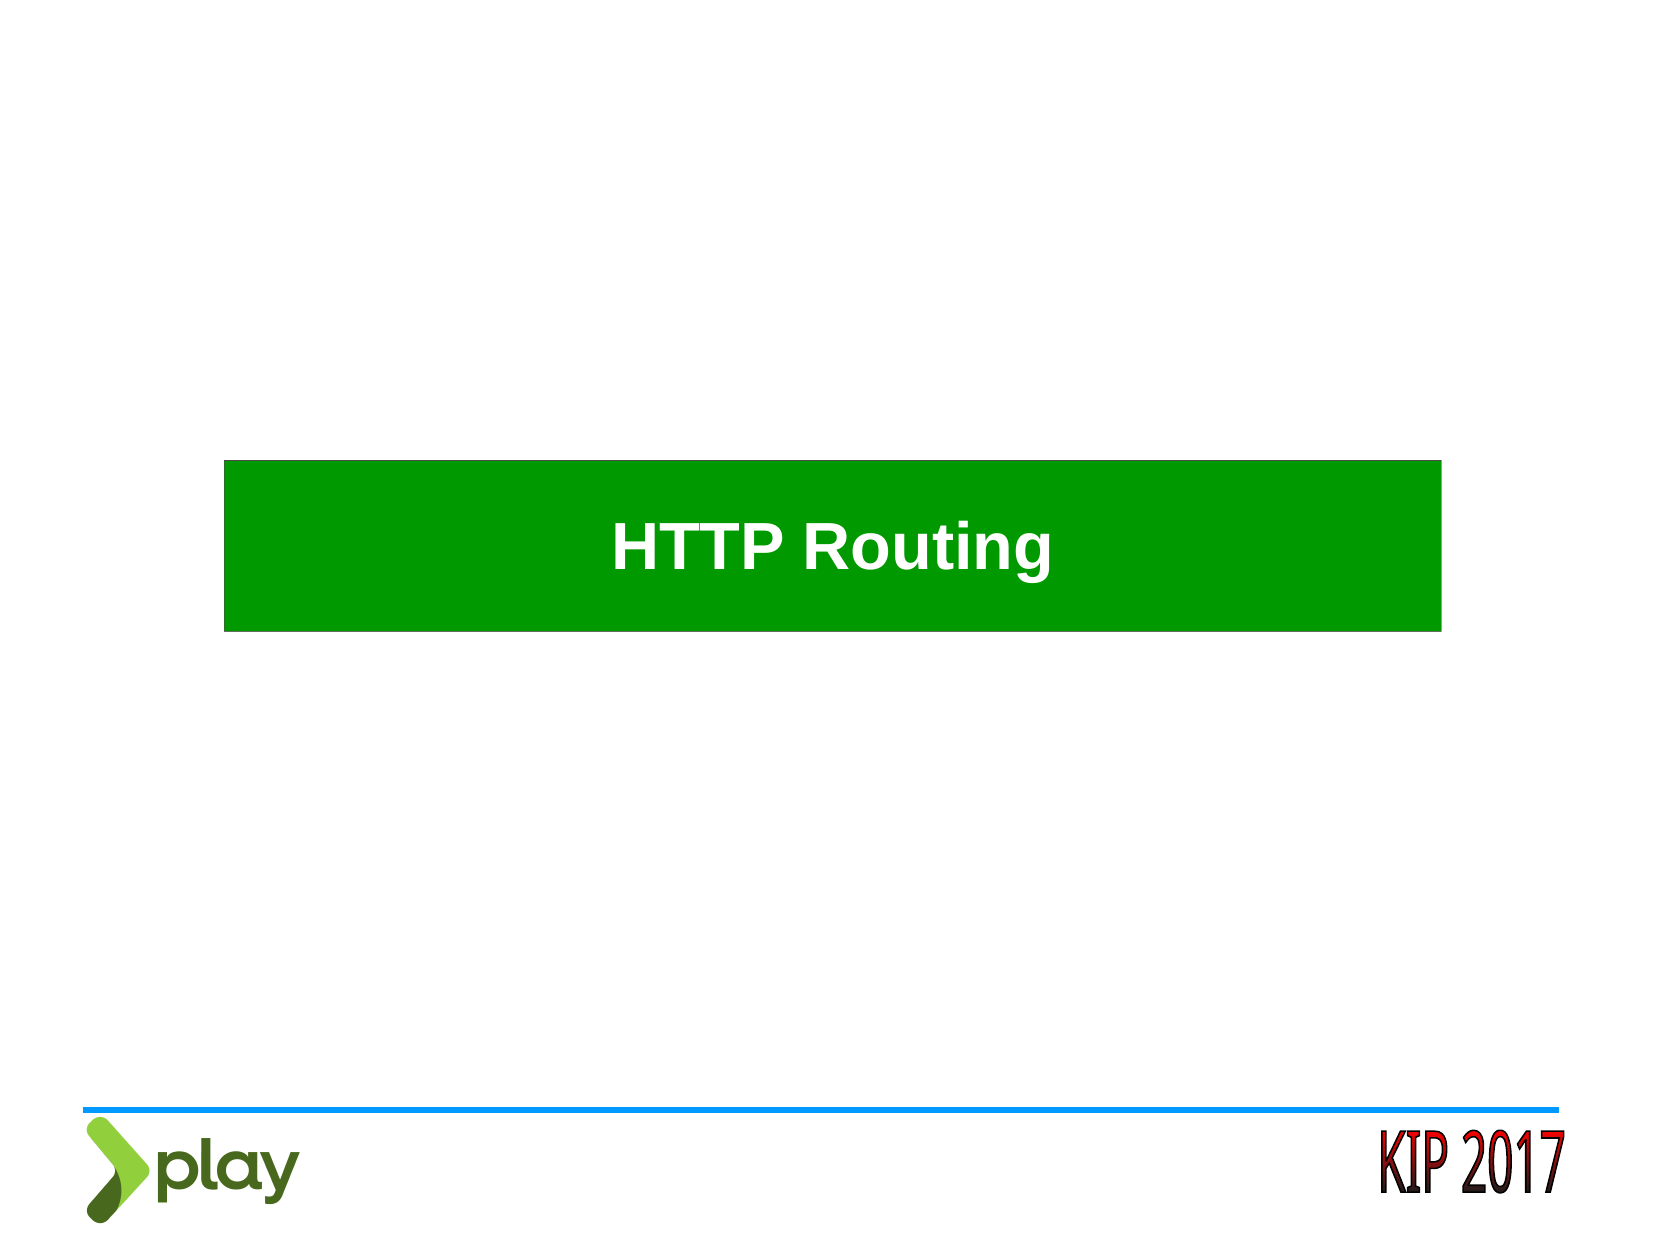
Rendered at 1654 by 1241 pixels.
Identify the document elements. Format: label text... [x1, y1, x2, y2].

subtitle HTTP Routing [224, 460, 1441, 632]
picture [68, 1111, 308, 1229]
